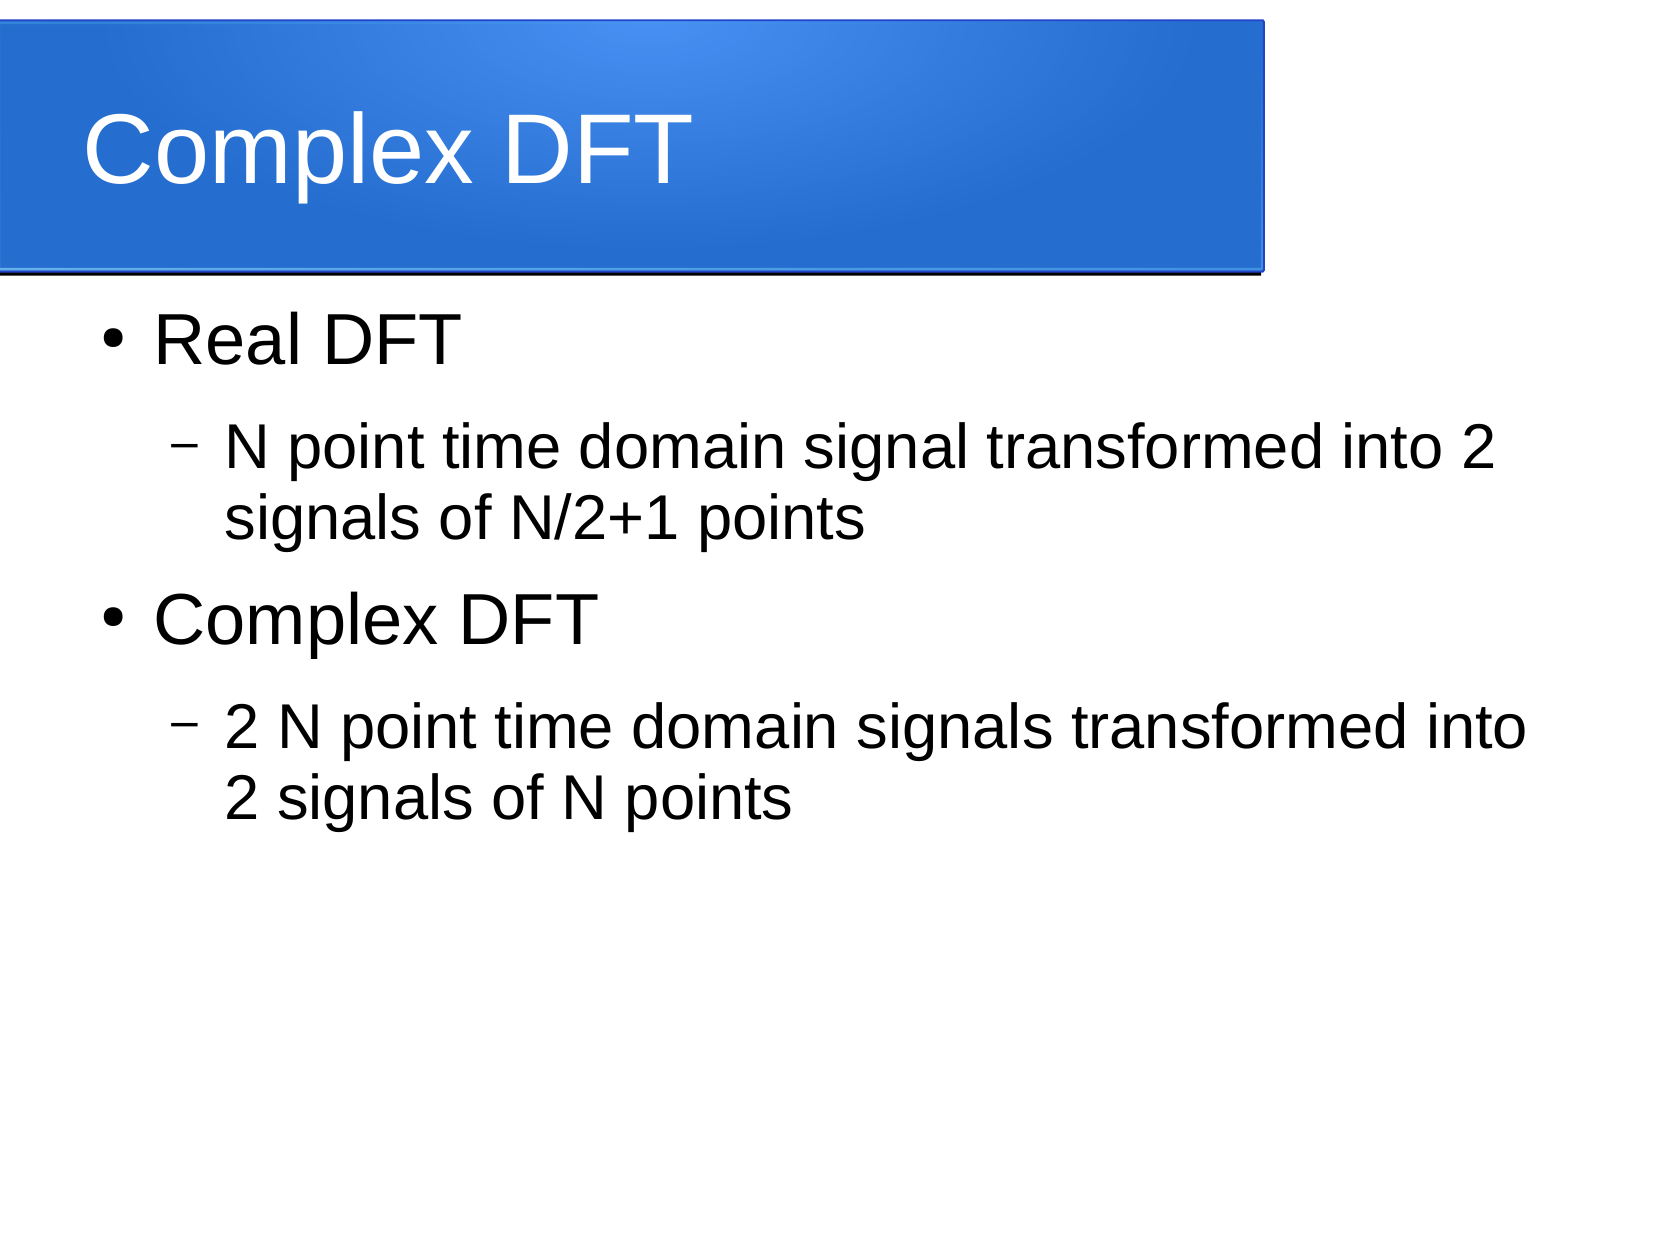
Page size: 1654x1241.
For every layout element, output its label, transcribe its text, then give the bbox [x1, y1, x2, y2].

title Complex DFT [82, 47, 1235, 252]
list Real DFT N point time domain signal transformed into 2 signals of N/2+1 points Complex DFT 2 N point time domain signals transformed into 2 signals of N points [82, 299, 1571, 1019]
